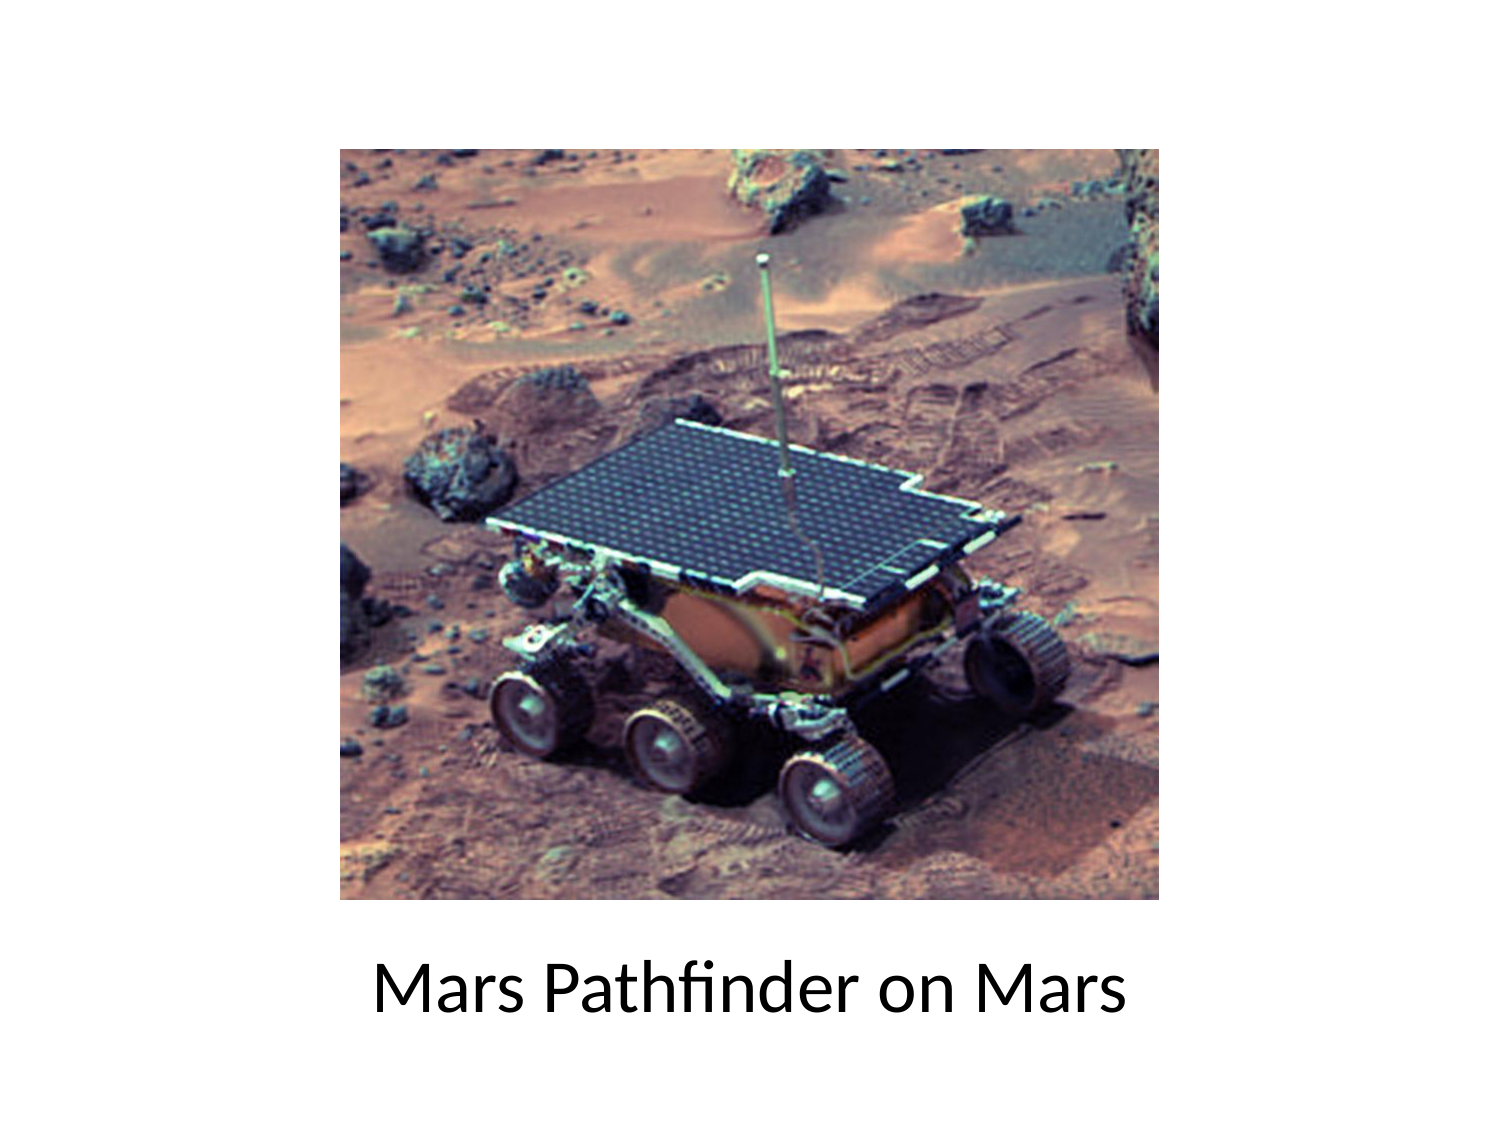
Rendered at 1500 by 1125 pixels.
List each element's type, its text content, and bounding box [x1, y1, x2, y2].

picture [340, 149, 1159, 900]
text_box Mars Pathfinder on Mars [356, 929, 1144, 1035]
